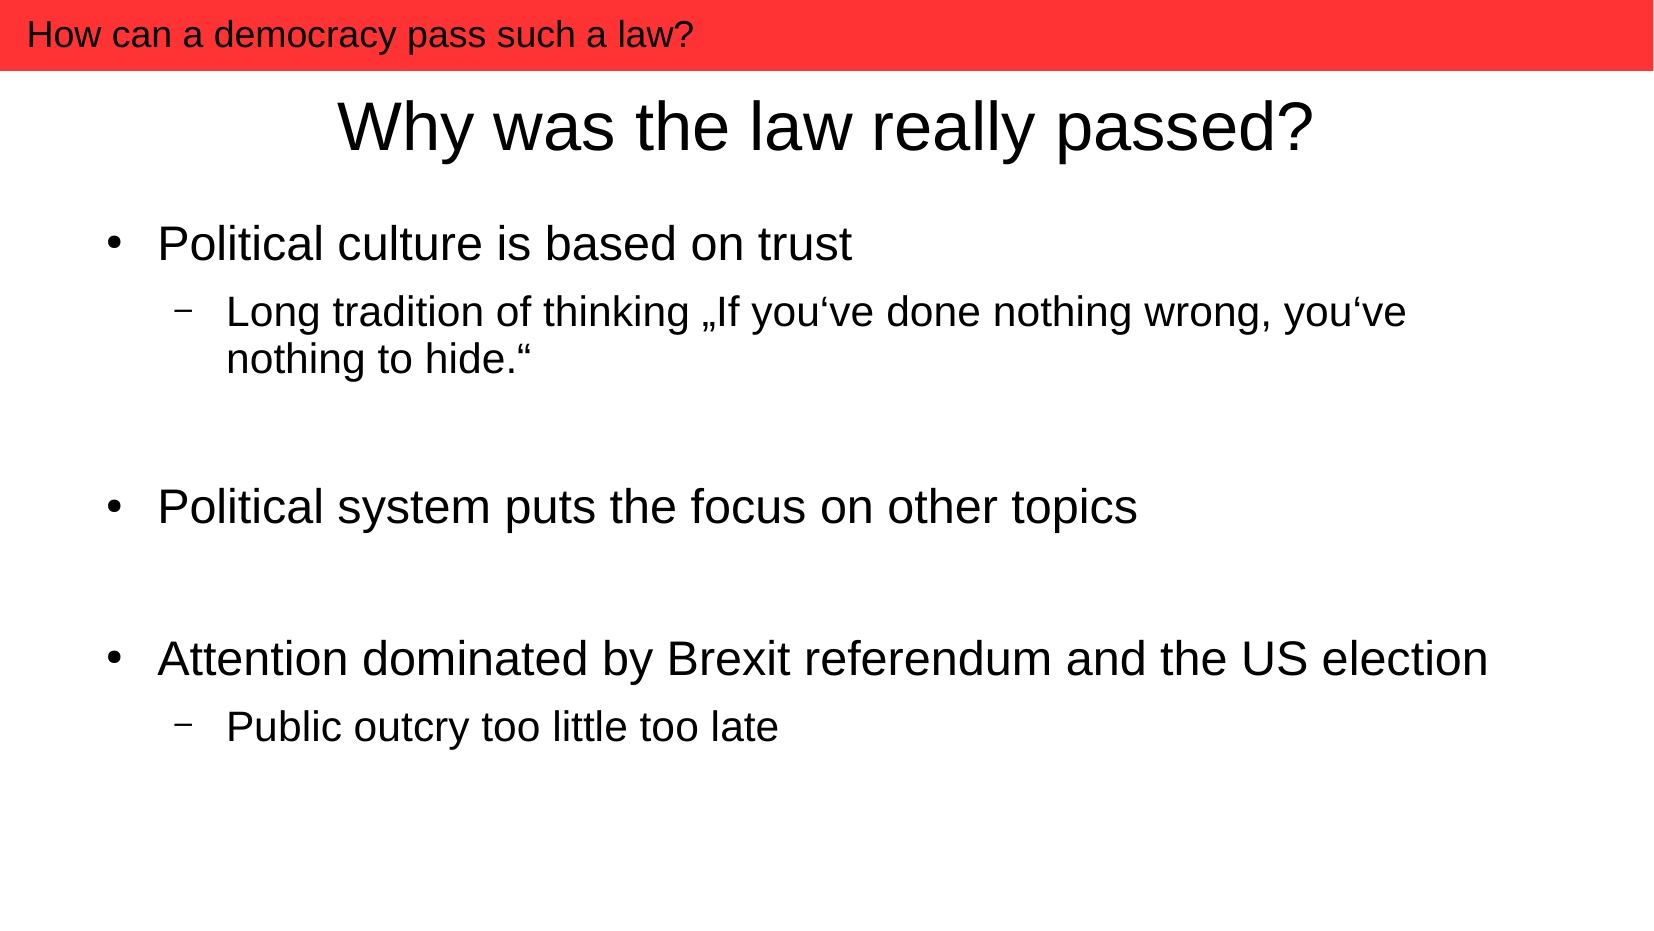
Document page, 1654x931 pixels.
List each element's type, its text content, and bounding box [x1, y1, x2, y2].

text_box [0, 0, 1654, 71]
text_box How can a democracy pass such a law? [11, 5, 886, 63]
title Why was the law really passed? [82, 71, 1571, 205]
list Political culture is based on trust Long tradition of thinking „If you‘ve done nothing wrong, you‘ve nothing to hide.“ Political system puts the focus on other topics Attention dominated by Brexit referendum and the US election Public outcry too little too late [88, 216, 1512, 792]
